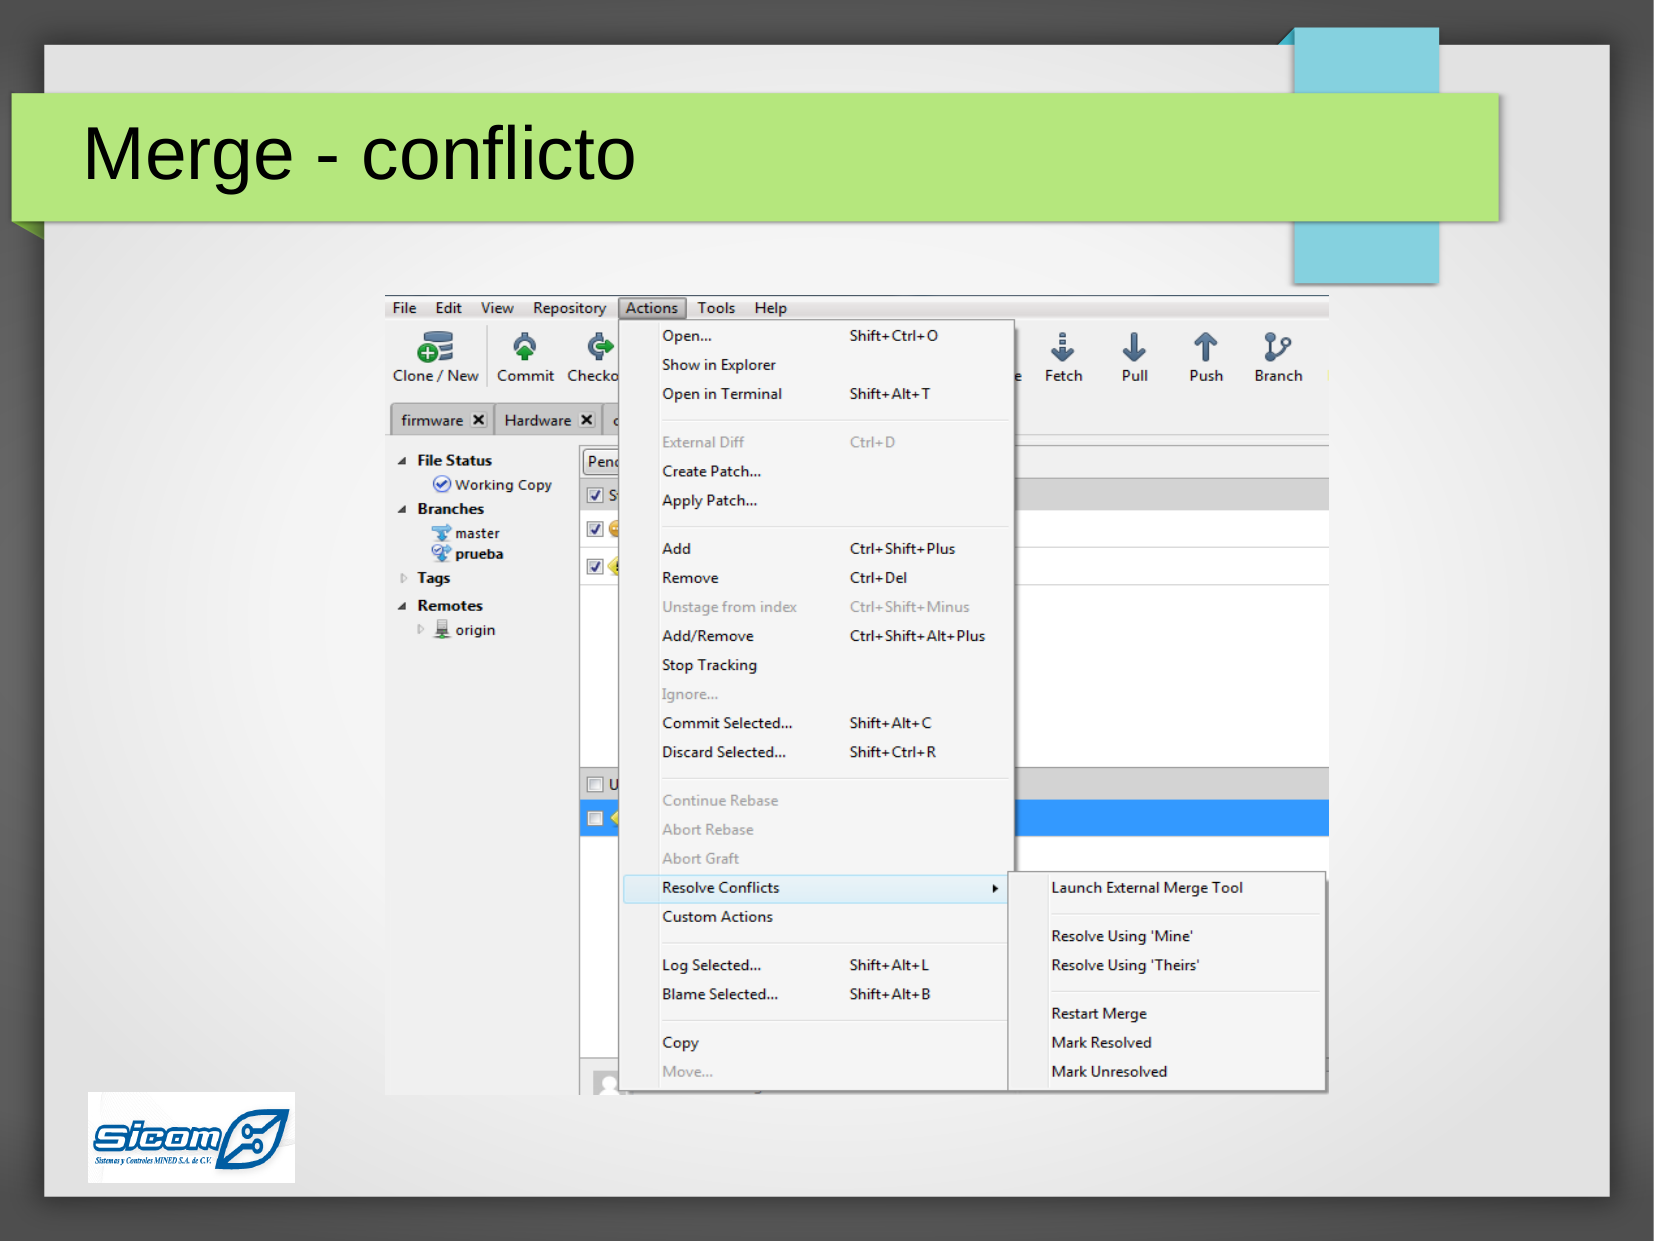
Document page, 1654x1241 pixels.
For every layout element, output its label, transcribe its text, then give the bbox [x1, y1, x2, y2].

title Merge - conflicto [82, 94, 1264, 213]
picture [0, 0, 1654, 1241]
